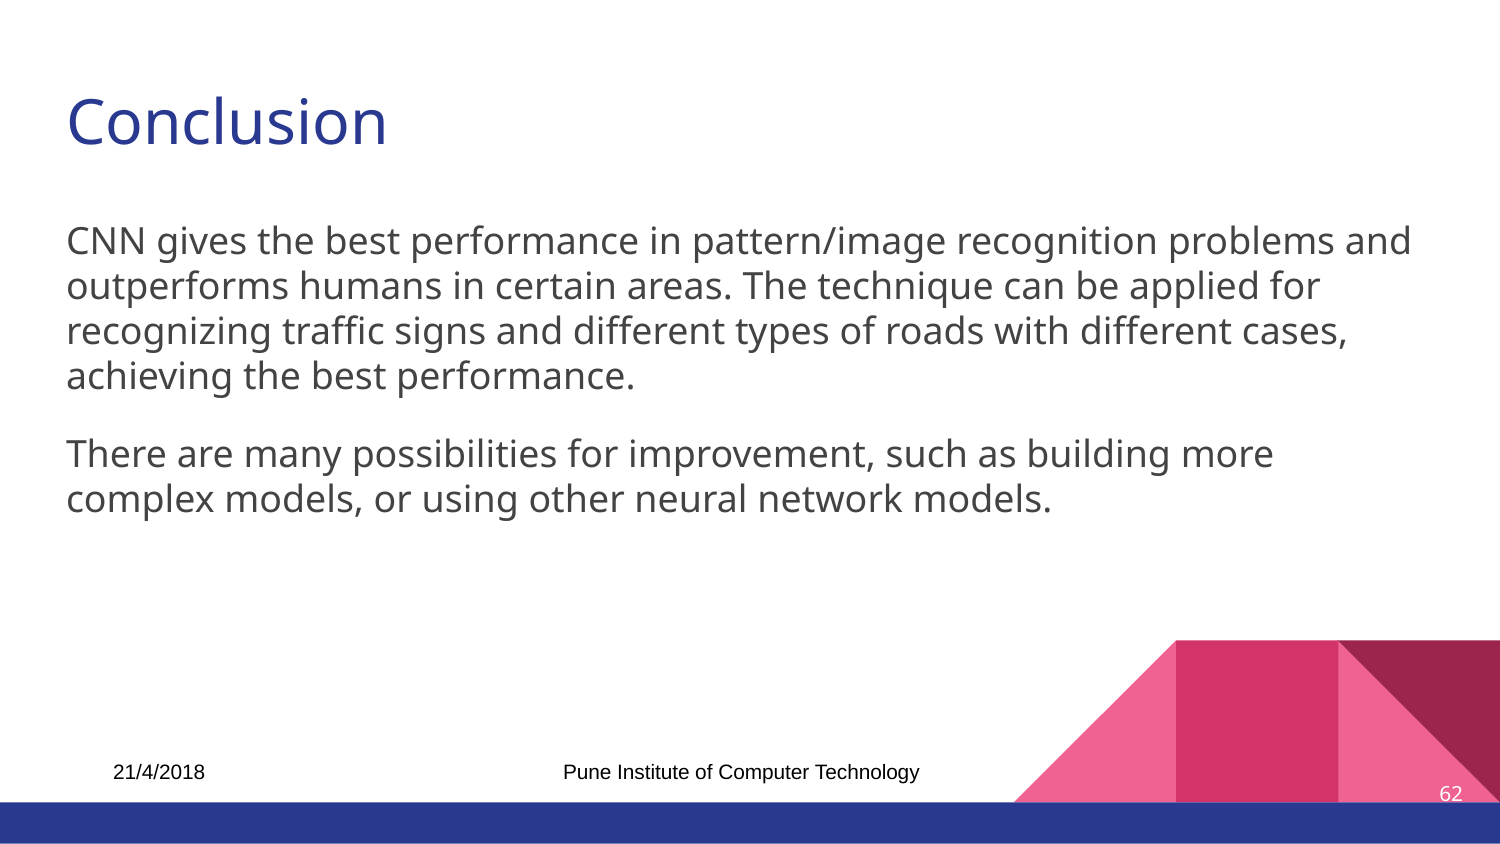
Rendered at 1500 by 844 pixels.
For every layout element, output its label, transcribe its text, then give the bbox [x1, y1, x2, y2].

title Conclusion [51, 67, 1449, 167]
slide_number <number> [1387, 762, 1478, 828]
list CNN gives the best performance in pattern/image recognition problems and outperforms humans in certain areas. The technique can be applied for recognizing traffic signs and different types of roads with different cases, achieving the best performance. There are many possibilities for improvement, such as building more complex models, or using other neural network models. [51, 201, 1449, 750]
